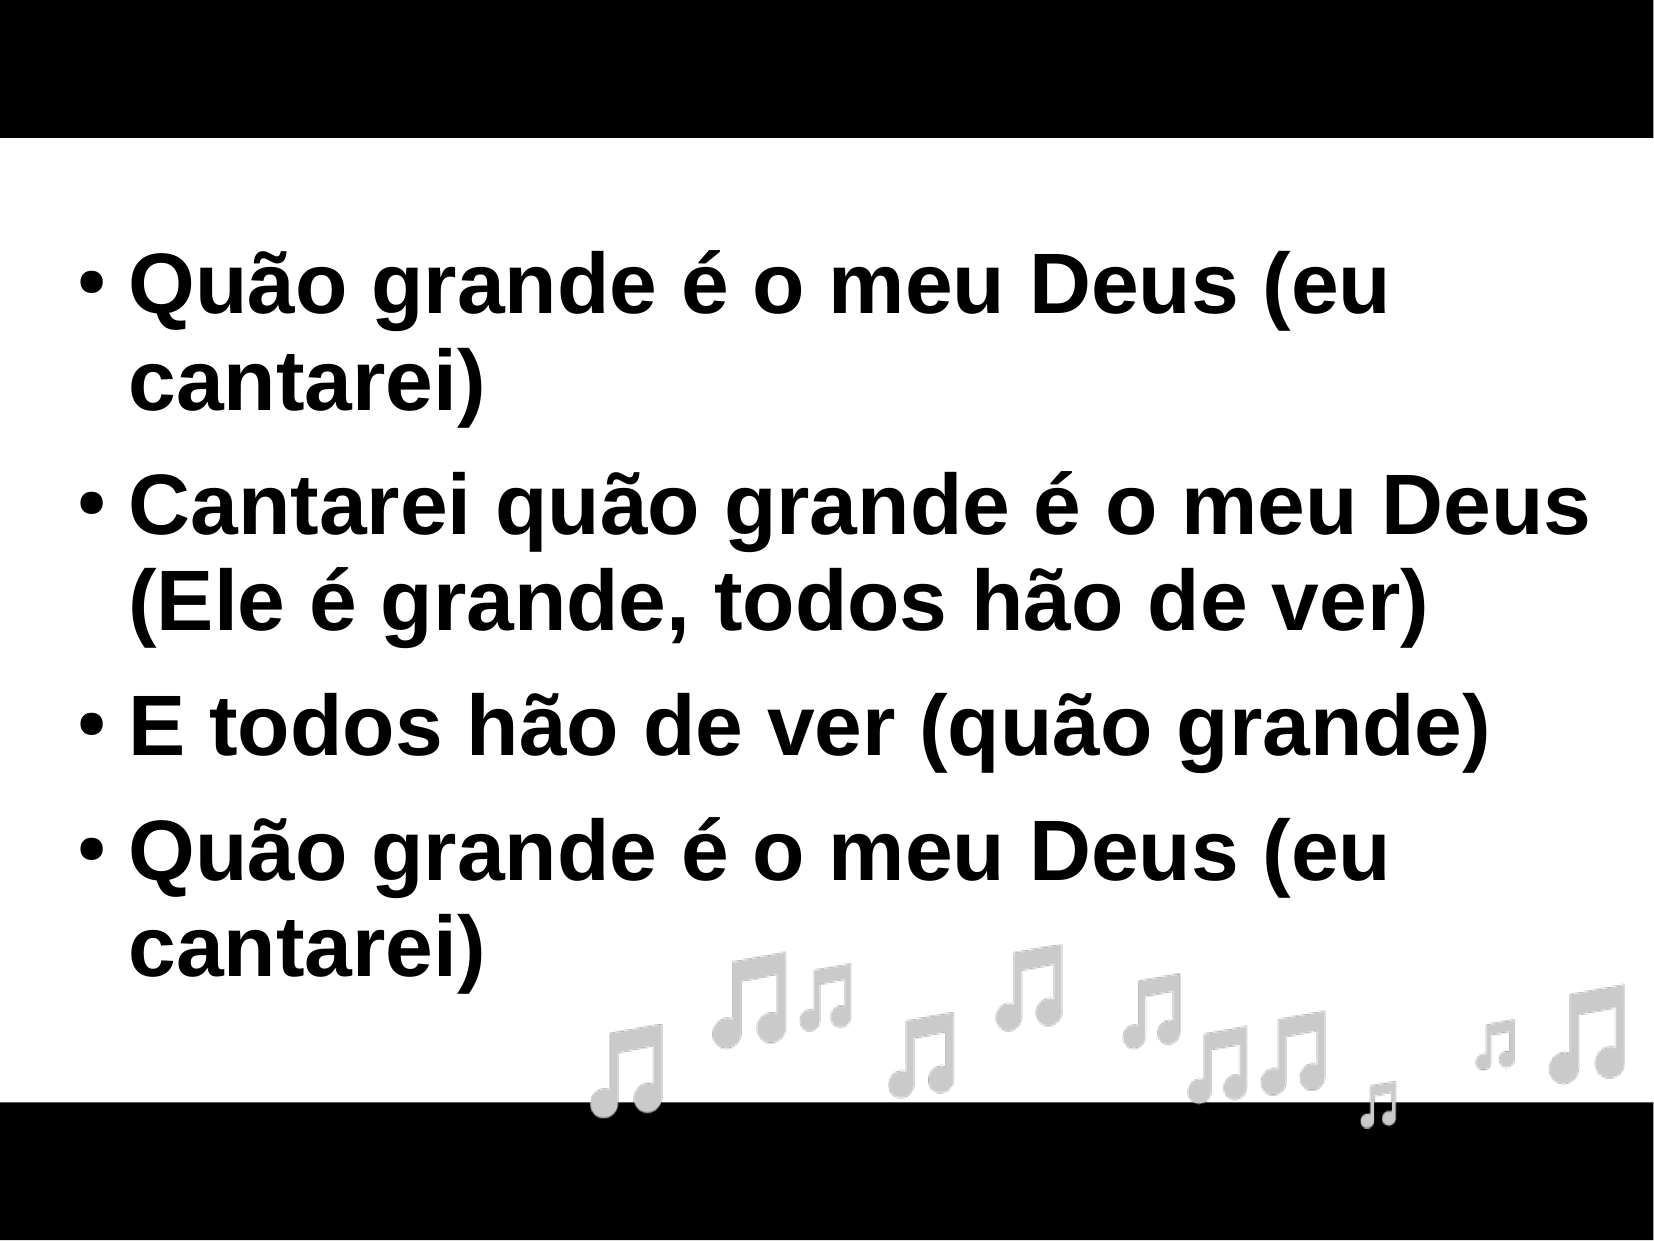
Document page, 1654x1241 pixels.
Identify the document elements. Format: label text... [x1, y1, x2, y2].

list Quão grande é o meu Deus (eu cantarei) Cantarei quão grande é o meu Deus (Ele é grande, todos hão de ver) E todos hão de ver (quão grande) Quão grande é o meu Deus (eu cantarei) [59, 236, 1595, 1024]
